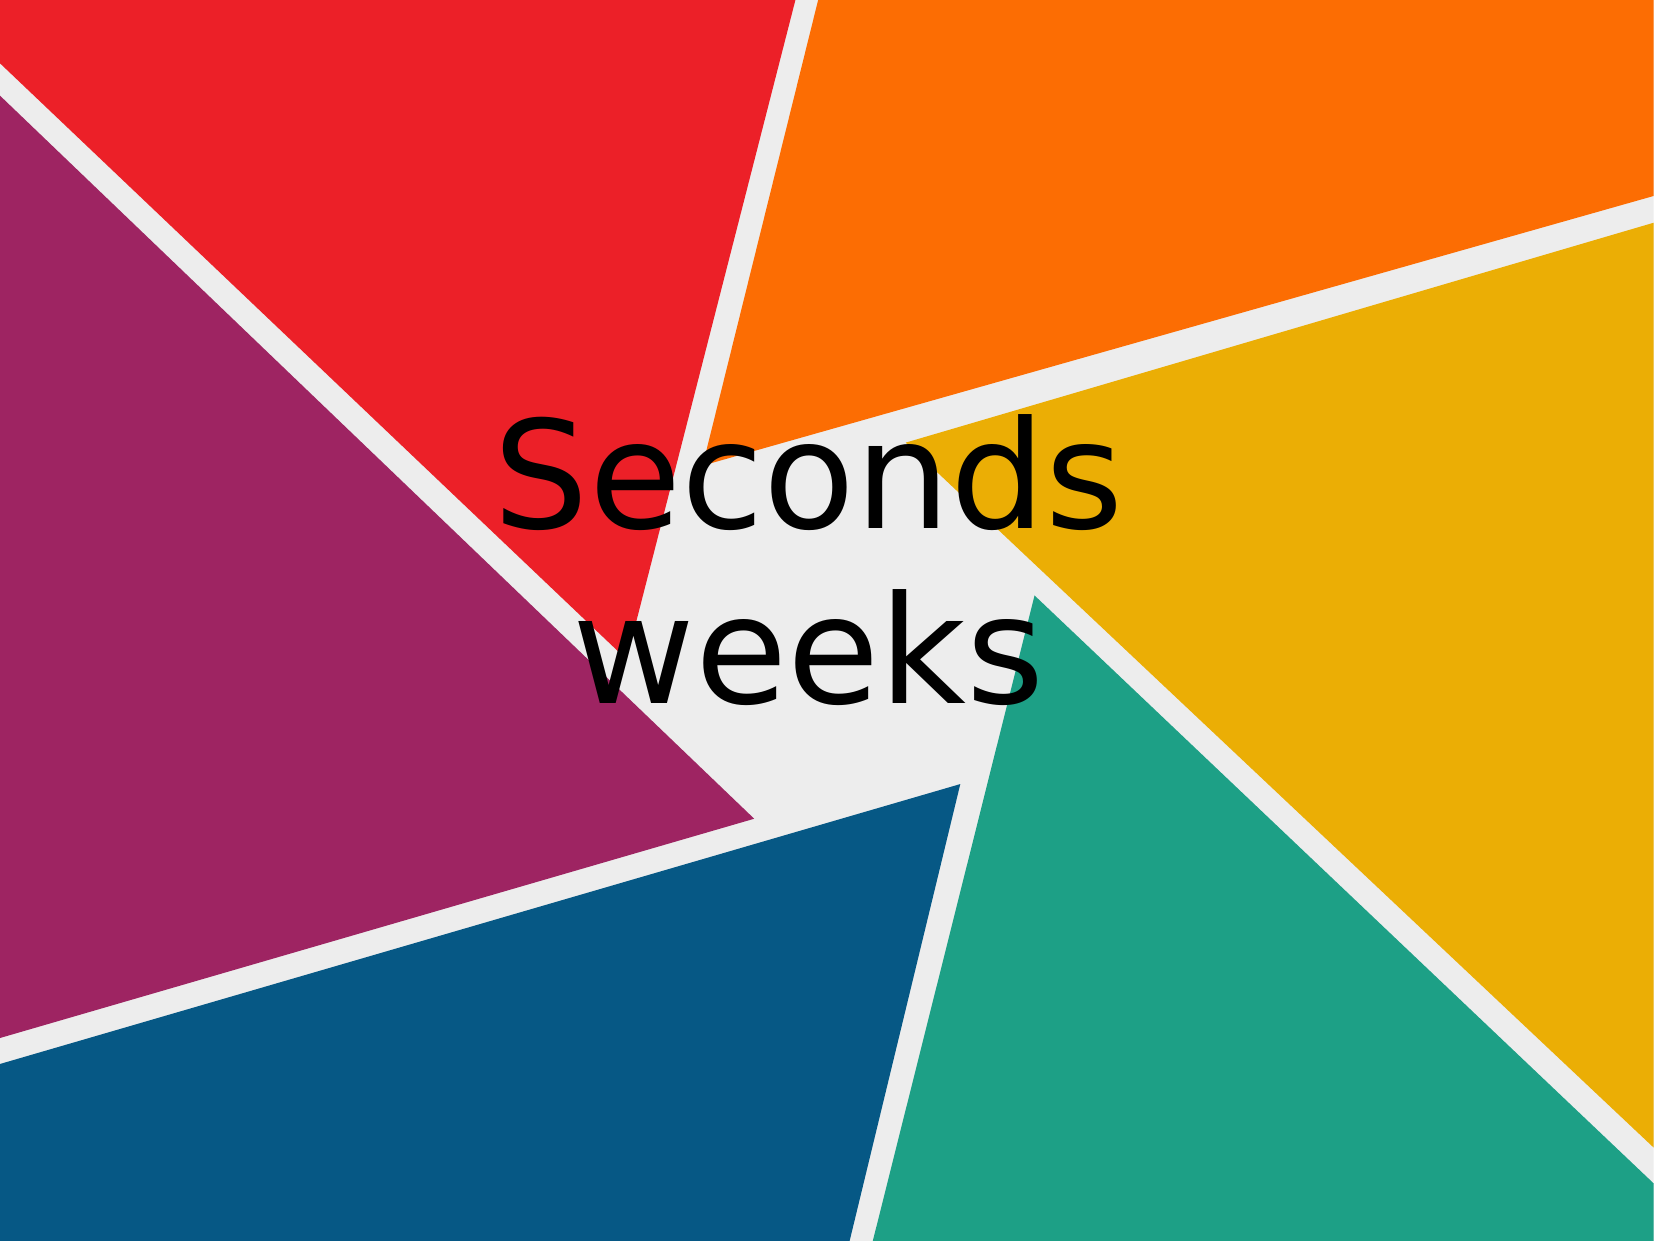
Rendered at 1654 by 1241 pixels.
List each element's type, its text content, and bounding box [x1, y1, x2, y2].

text_box Seconds weeks [366, 382, 1252, 922]
